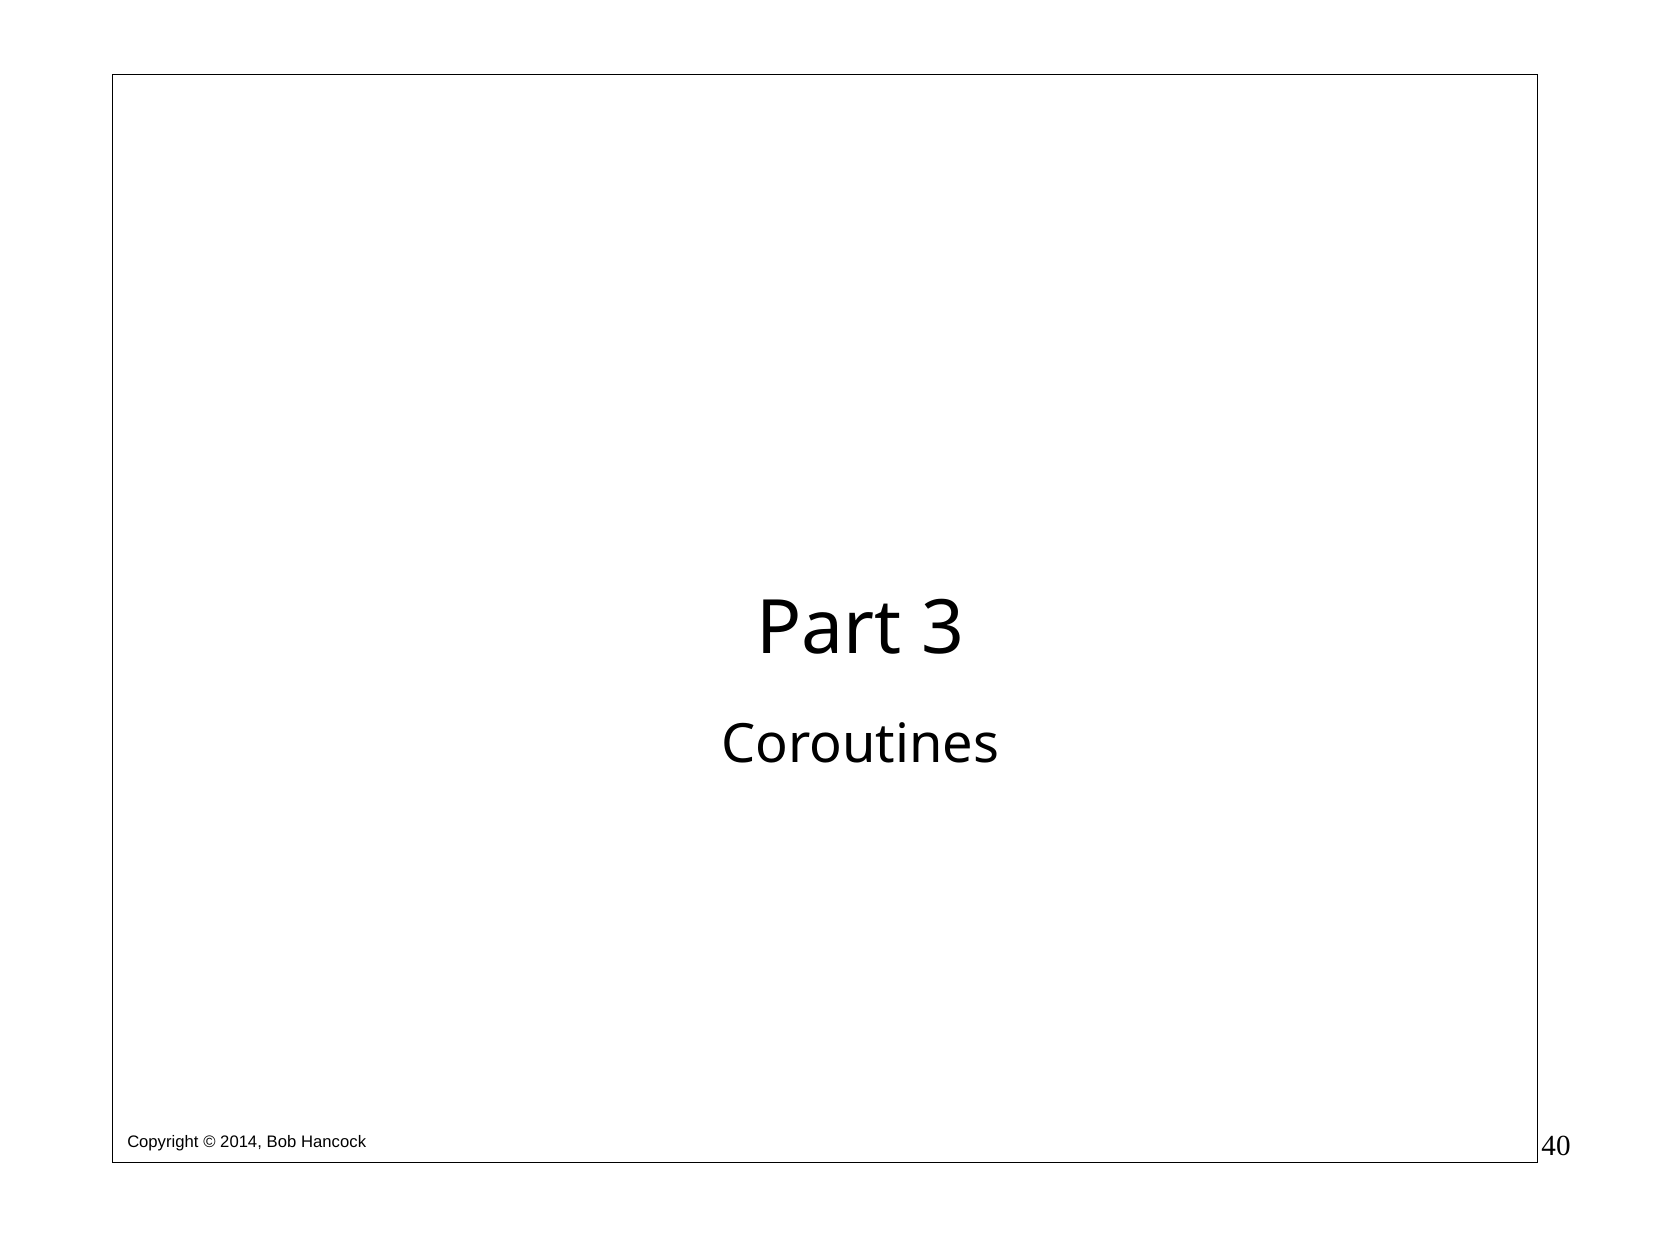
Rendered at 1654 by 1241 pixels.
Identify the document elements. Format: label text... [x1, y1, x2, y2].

list Part 3 Coroutines [150, 262, 1501, 1126]
text_box Copyright © 2014, Bob Hancock [112, 1125, 382, 1159]
